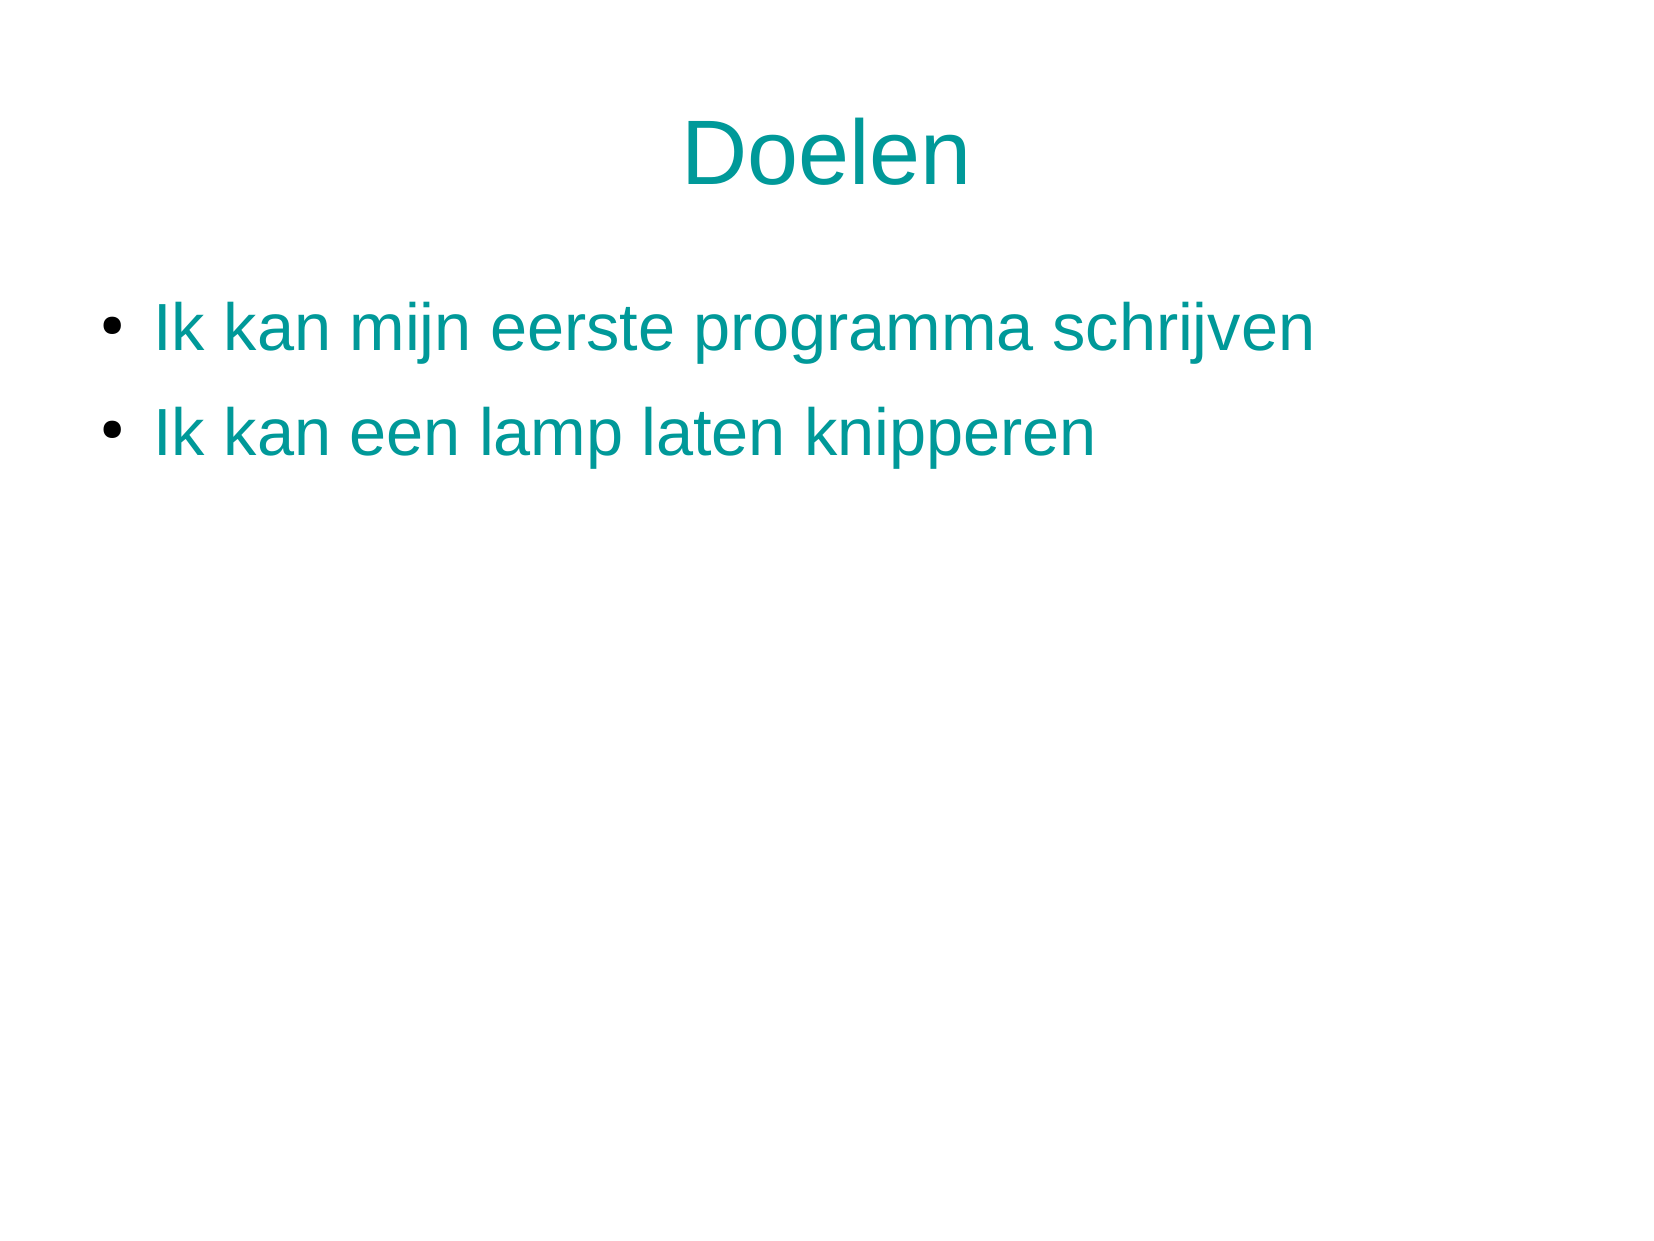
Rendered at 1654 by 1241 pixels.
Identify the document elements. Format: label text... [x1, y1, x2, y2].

title Doelen [82, 49, 1571, 257]
list Ik kan mijn eerste programma schrijven Ik kan een lamp laten knipperen [82, 290, 1571, 1010]
